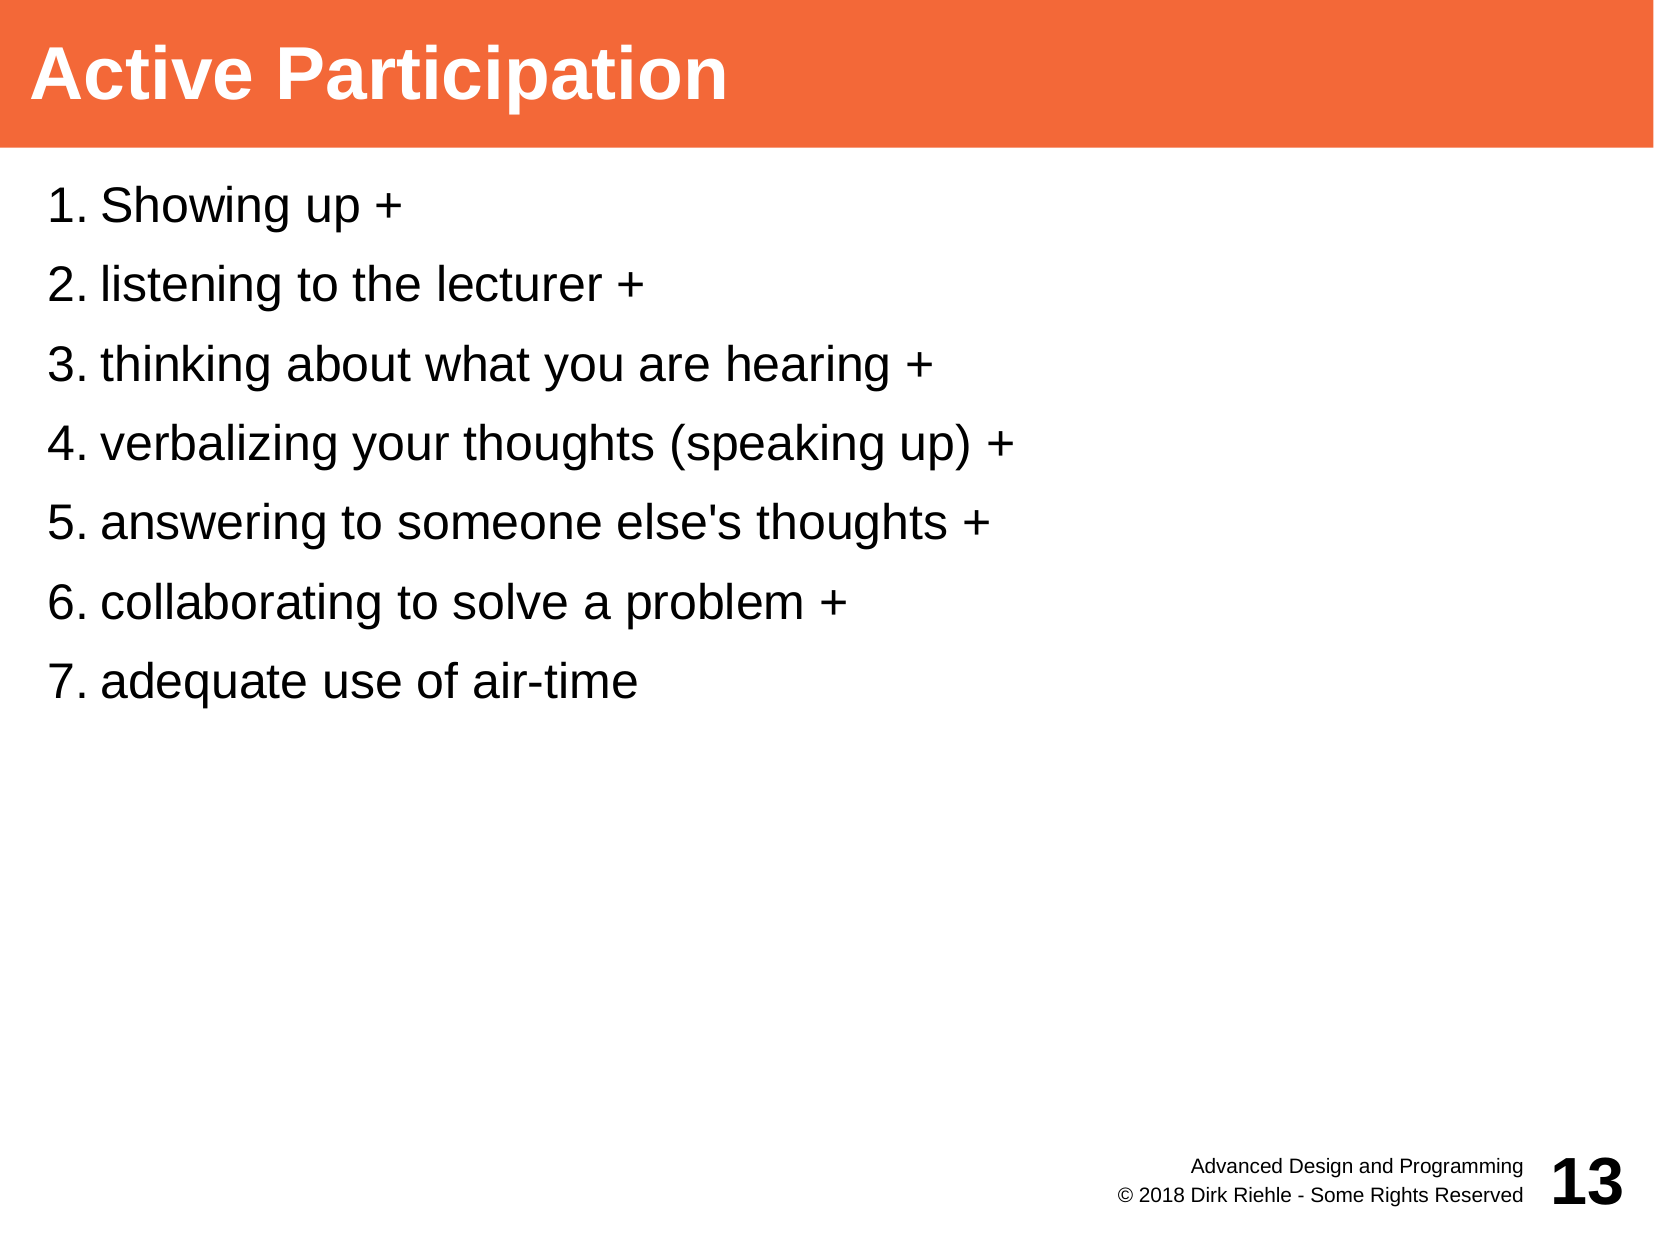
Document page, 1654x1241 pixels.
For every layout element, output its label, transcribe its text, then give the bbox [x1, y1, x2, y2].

title Active Participation [0, 0, 1654, 148]
list Showing up + listening to the lecturer + thinking about what you are hearing + verbalizing your thoughts (speaking up) + answering to someone else's thoughts + collaborating to solve a problem + adequate use of air-time [29, 177, 1625, 1063]
